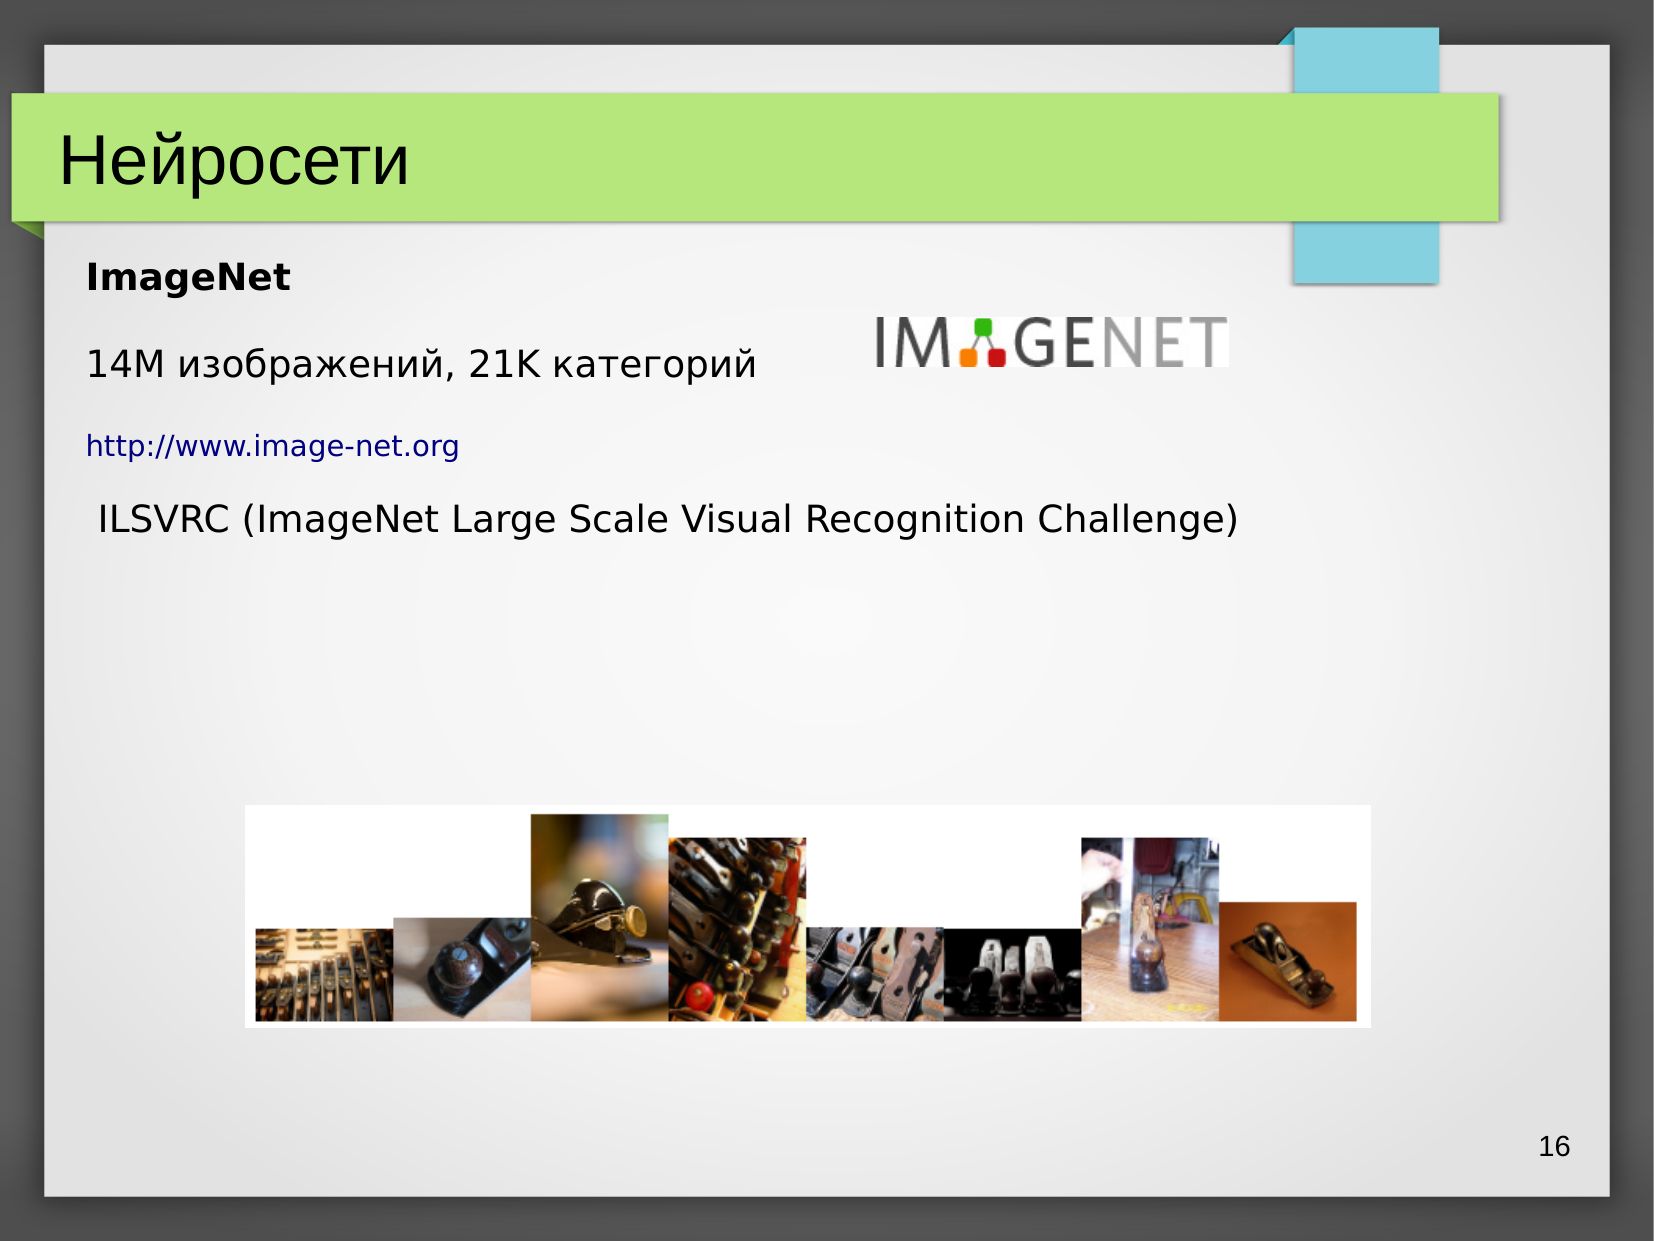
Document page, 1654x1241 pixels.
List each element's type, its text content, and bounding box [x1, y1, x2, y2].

picture [0, 0, 1654, 1241]
title Нейросети [59, 108, 1288, 212]
text_box ImageNet 14M изображений, 21K категорий http://www.image-net.org ILSVRC (ImageNet Large Scale Visual Recognition Challenge) [70, 248, 1335, 549]
